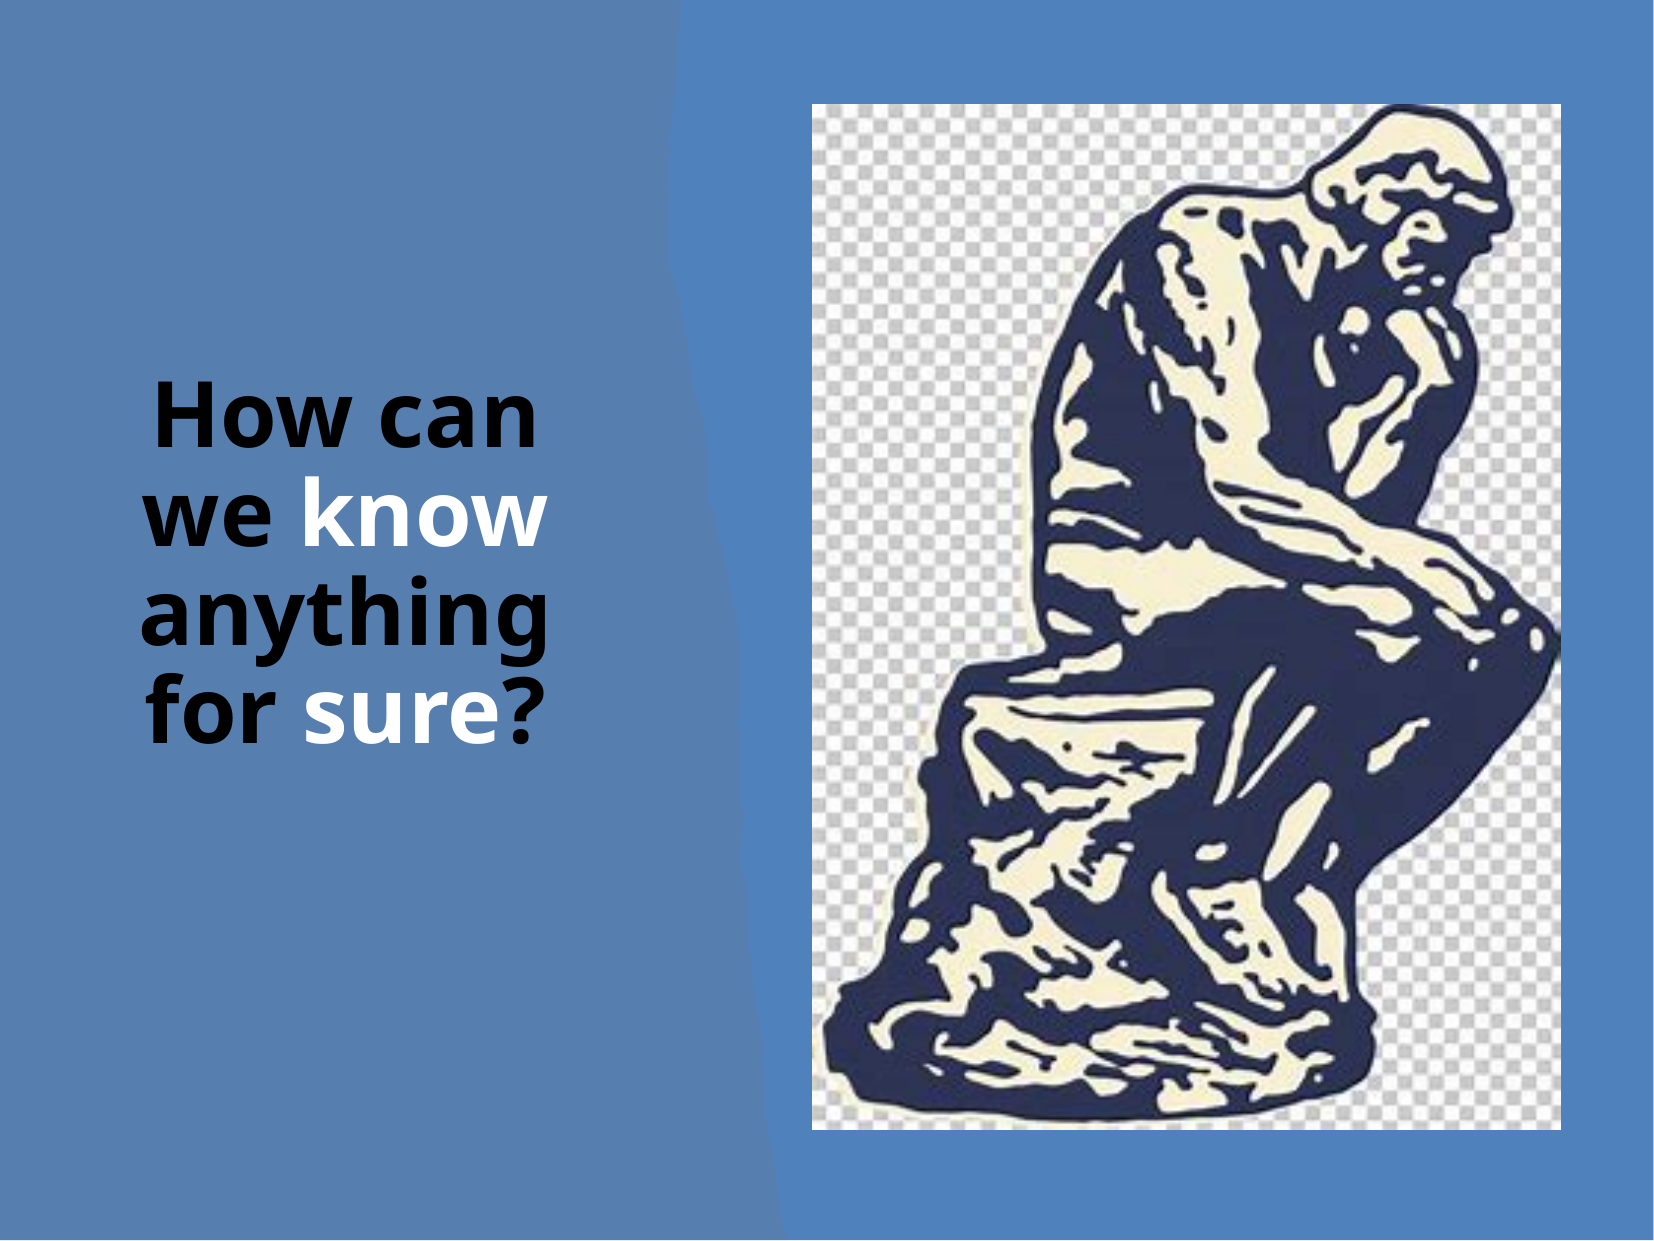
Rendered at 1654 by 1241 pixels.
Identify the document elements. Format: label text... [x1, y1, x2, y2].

picture [812, 104, 1561, 1131]
title How can we know anything for sure? [100, 265, 591, 772]
text_box [0, 0, 1654, 1241]
